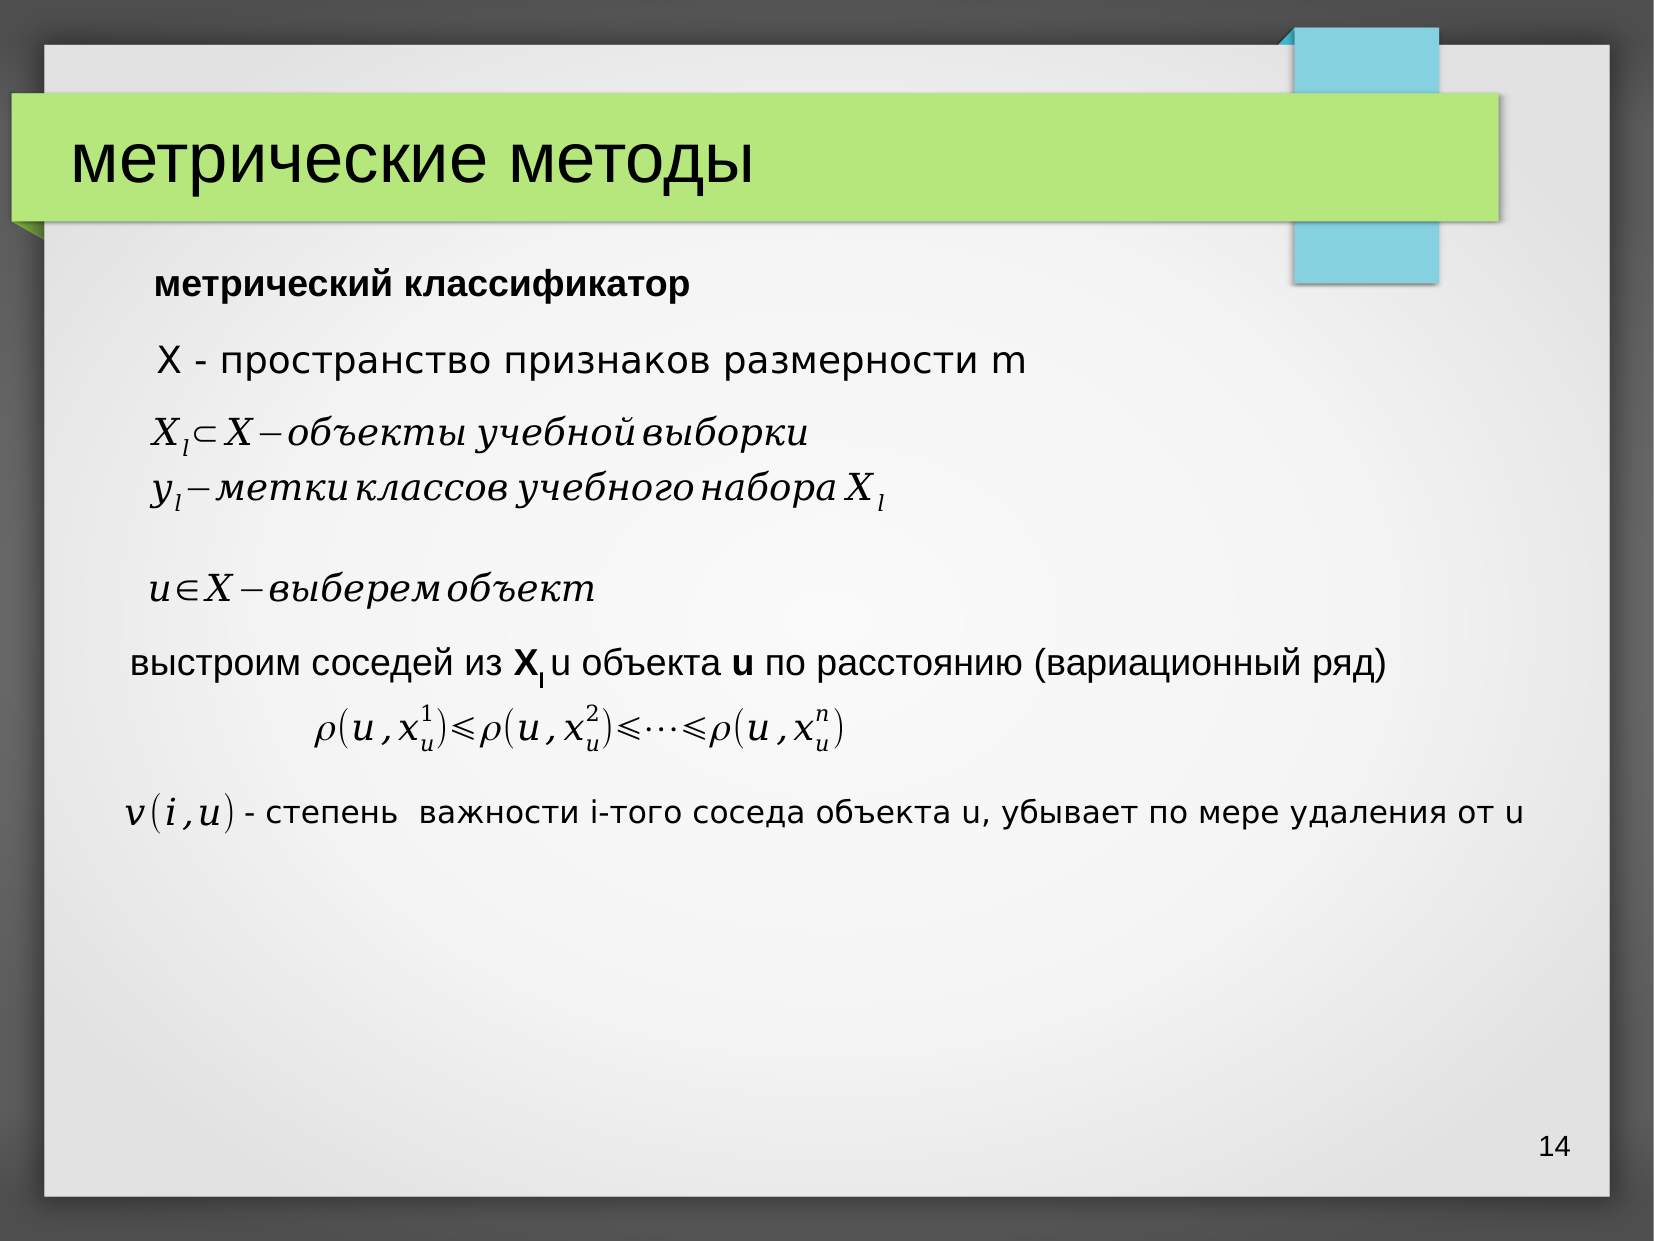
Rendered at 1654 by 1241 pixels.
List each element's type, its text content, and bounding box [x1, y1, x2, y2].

text_box выстроим соседей из Xl u объекта u по расстоянию (вариационный ряд) [129, 637, 1512, 697]
chart [141, 566, 604, 611]
picture [0, 0, 1654, 1241]
chart [118, 791, 219, 837]
chart [141, 466, 891, 516]
subtitle метрический классификатор [153, 259, 815, 307]
chart [141, 410, 816, 461]
chart [307, 701, 851, 756]
text_box X - пространство признаков размерности m [141, 331, 1043, 390]
text_box - степень важности i-того соседа объекта u, убывает по мере удаления от u [219, 787, 1607, 839]
title метрические методы [70, 118, 1205, 199]
